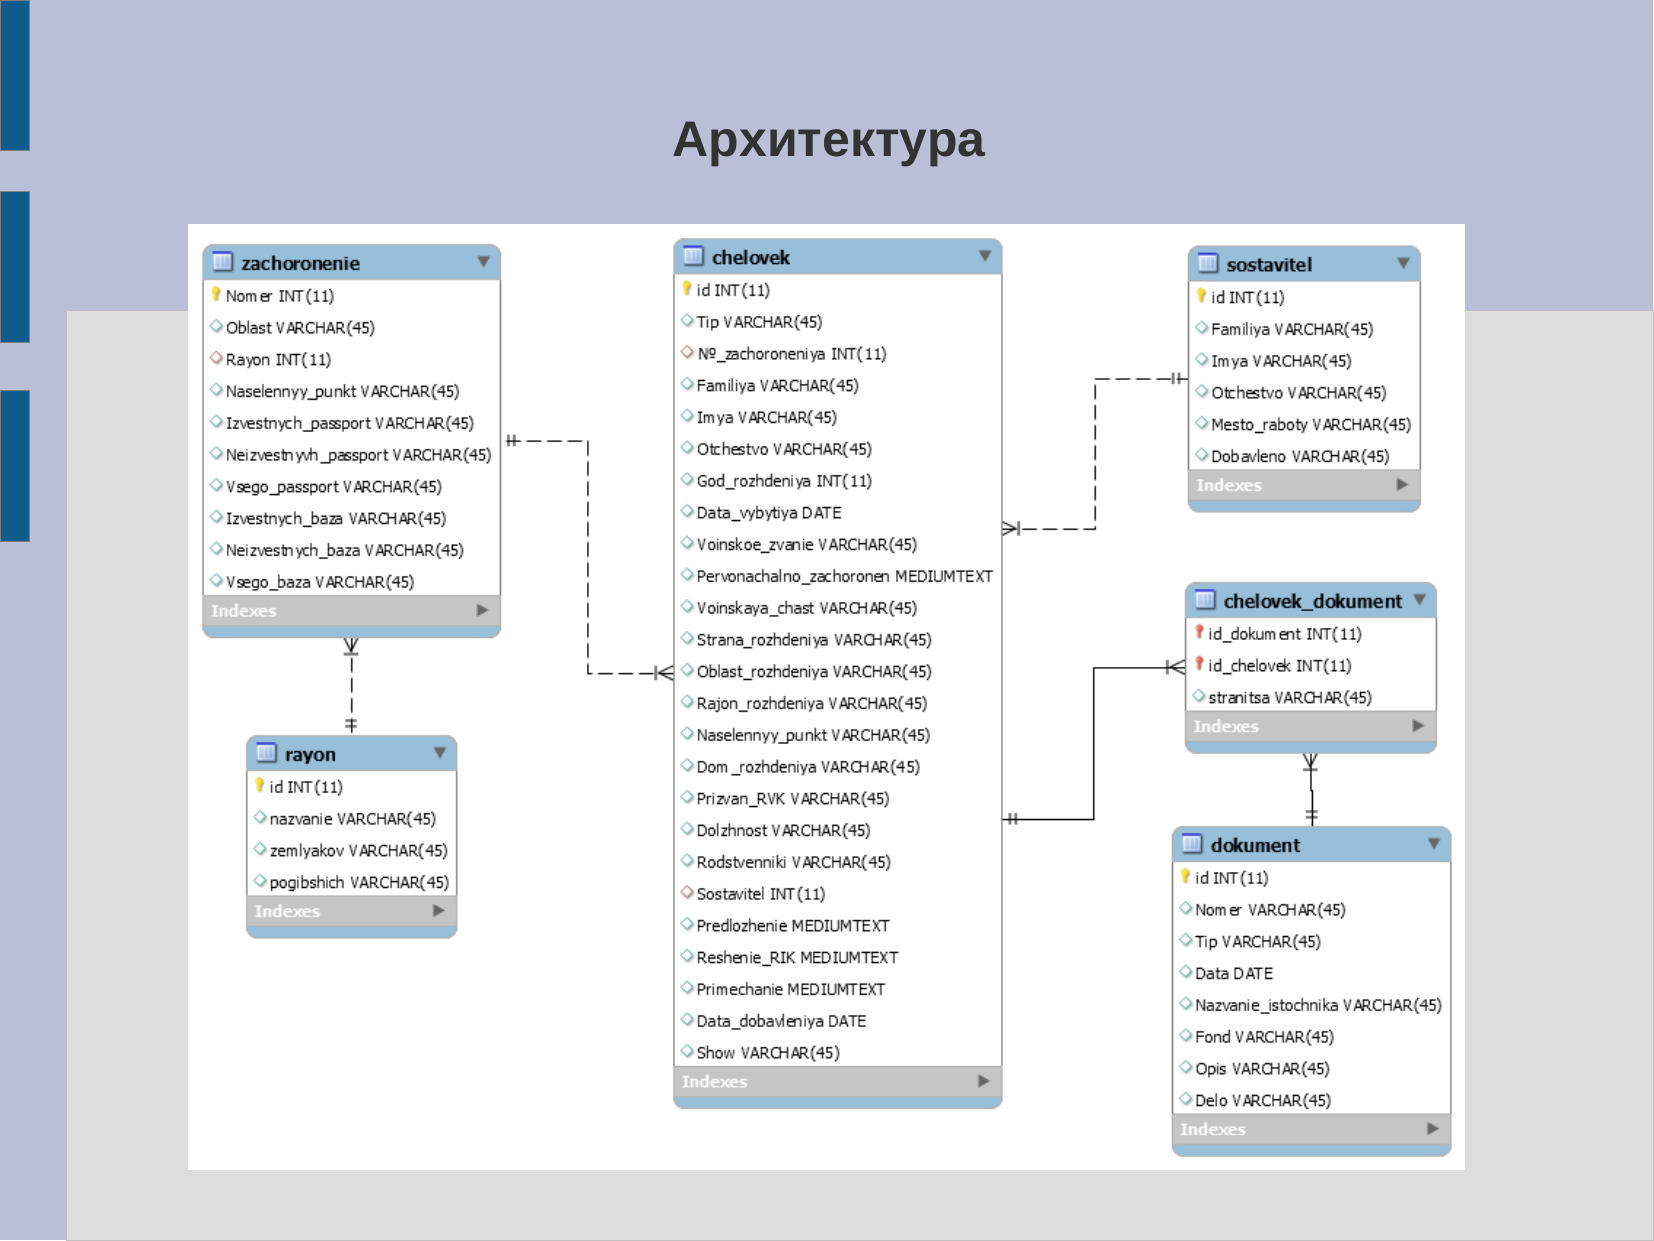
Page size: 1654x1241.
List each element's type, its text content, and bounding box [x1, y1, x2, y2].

title Архитектура [123, 35, 1536, 243]
picture [188, 224, 1465, 1170]
